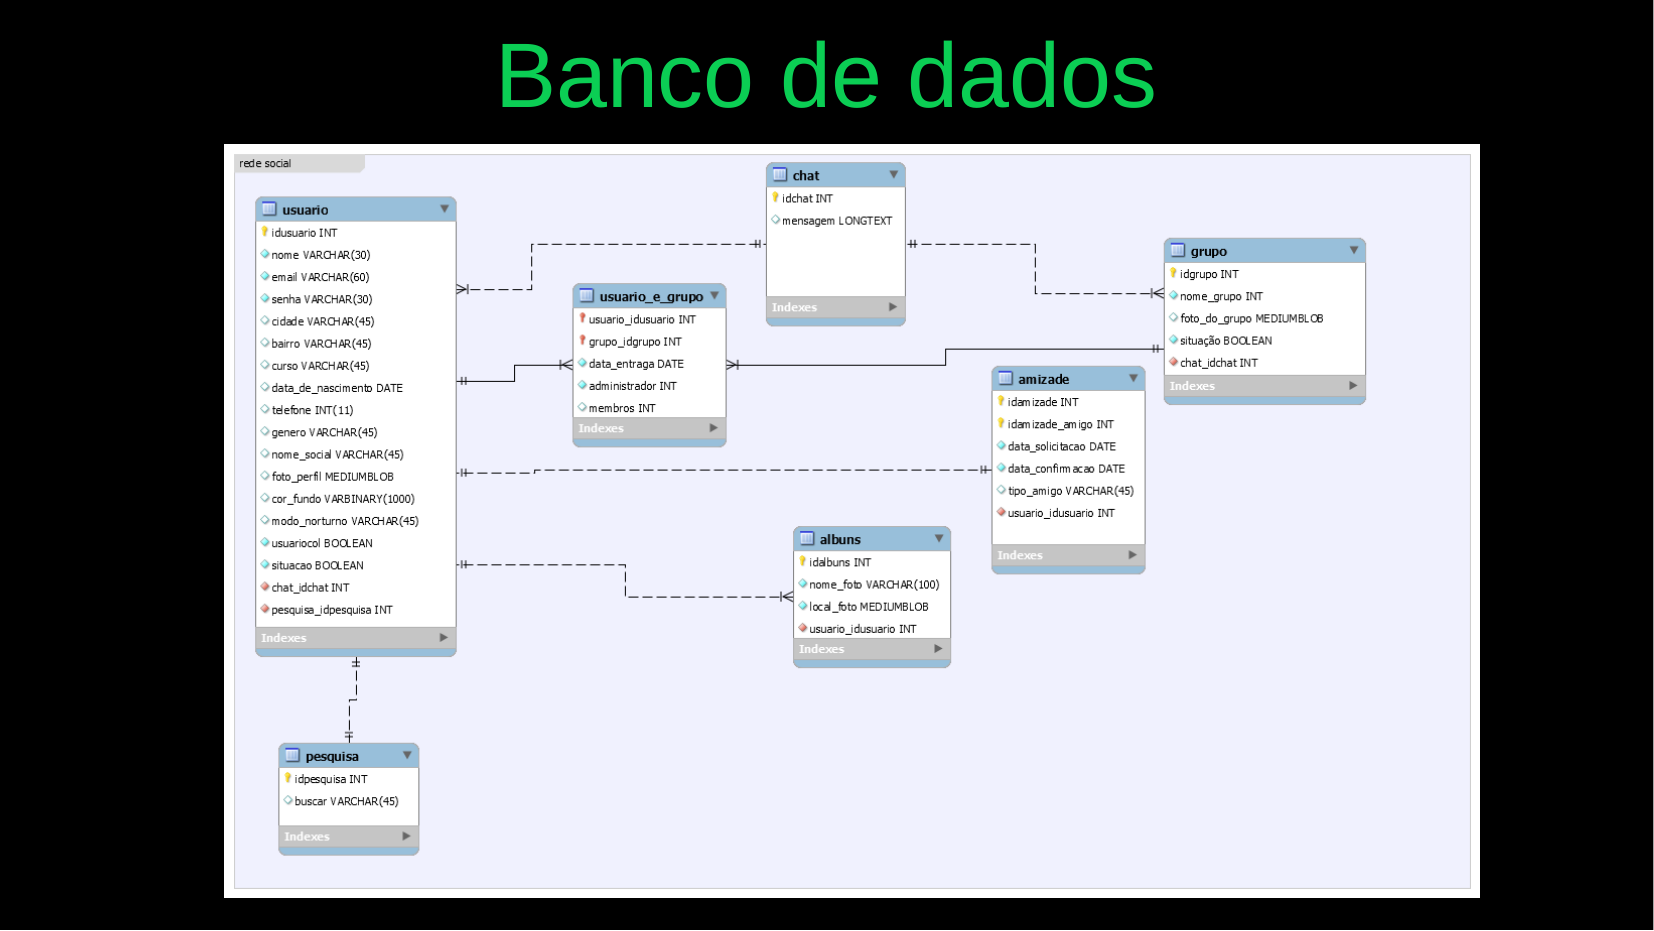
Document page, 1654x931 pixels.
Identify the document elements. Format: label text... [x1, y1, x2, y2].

picture [224, 144, 1480, 898]
title Banco de dados [82, 0, 1571, 179]
